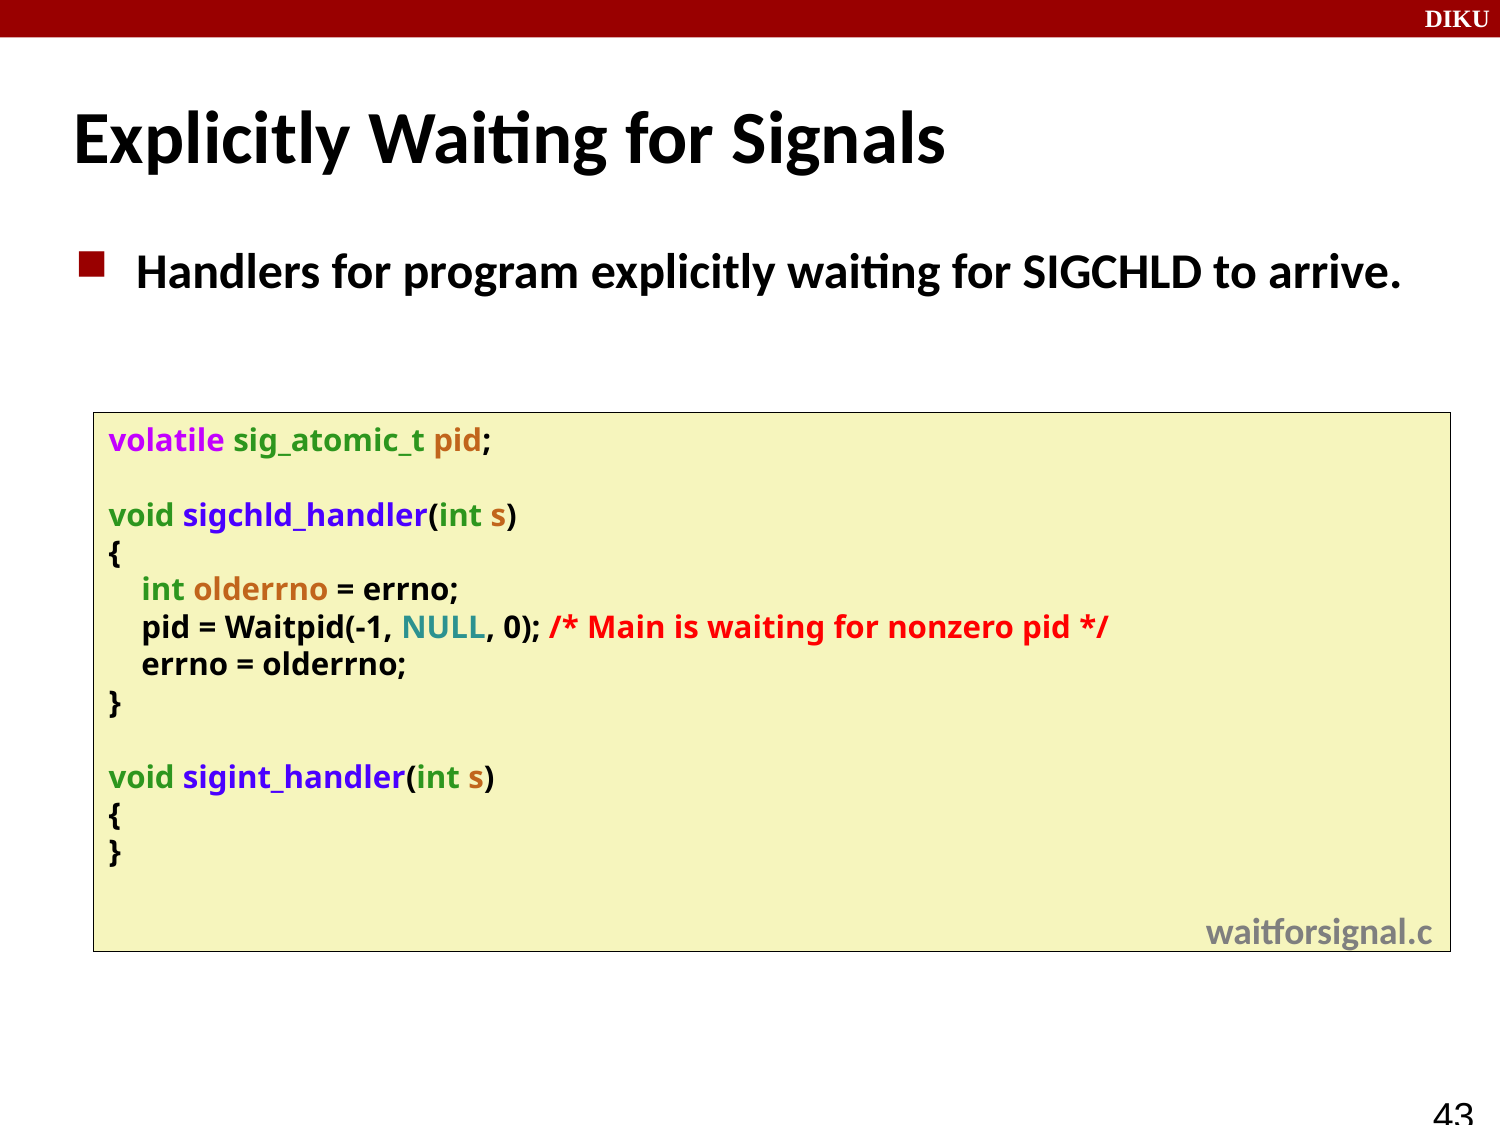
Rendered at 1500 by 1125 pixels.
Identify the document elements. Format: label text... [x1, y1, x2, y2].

text_box Handlers for program explicitly waiting for SIGCHLD to arrive. [65, 231, 1450, 363]
text_box volatile sig_atomic_t pid; void sigchld_handler(int s) { int olderrno = errno; pid = Waitpid(-1, NULL, 0); /* Main is waiting for nonzero pid */ errno = olderrno; } void sigint_handler(int s) { } [93, 412, 1450, 952]
text_box waitforsignal.c [1191, 899, 1448, 960]
text_box Explicitly Waiting for Signals [58, 71, 1450, 197]
